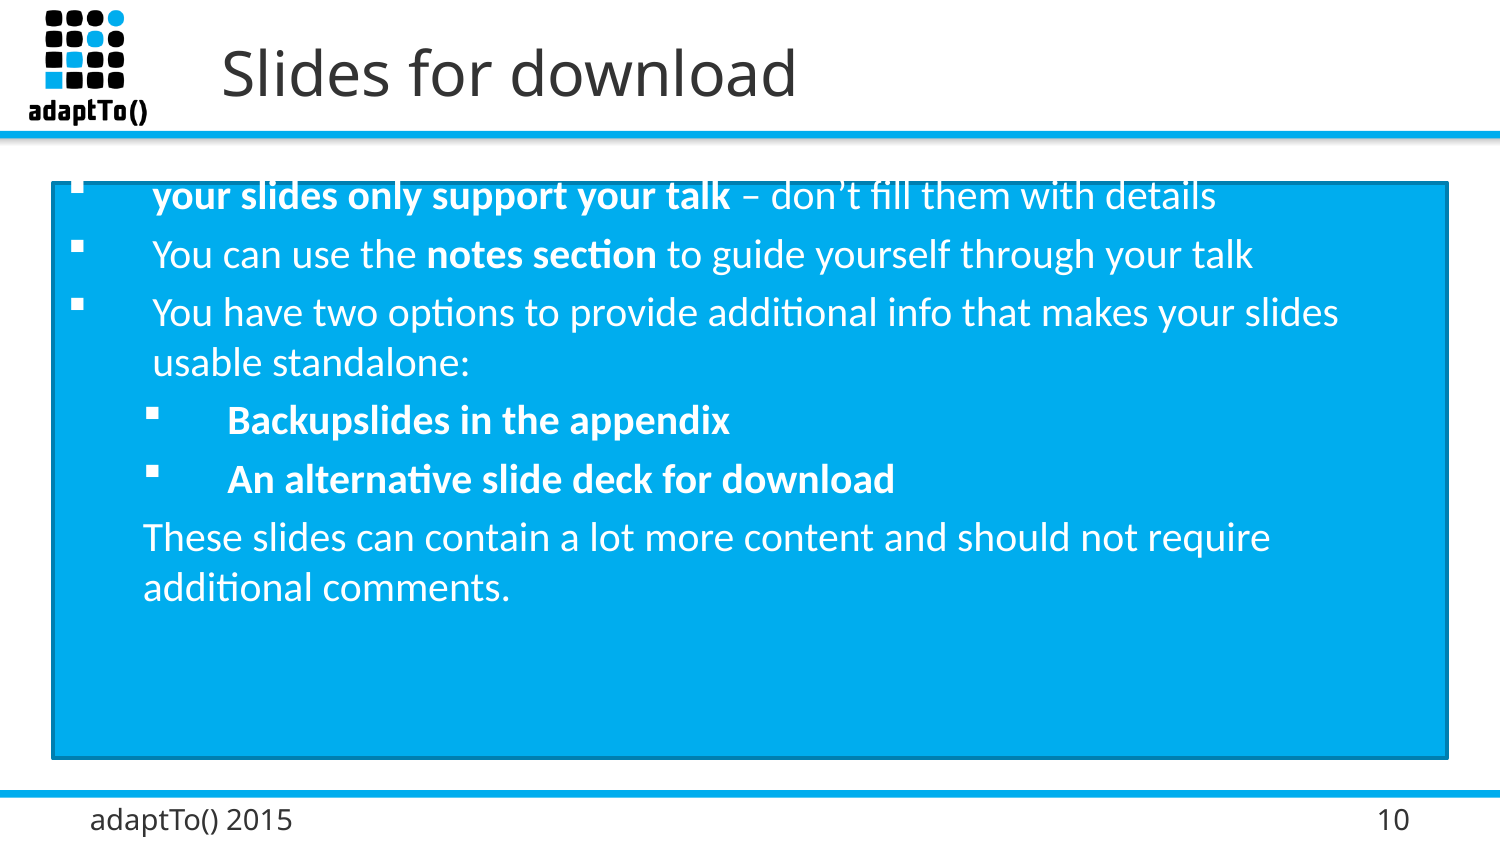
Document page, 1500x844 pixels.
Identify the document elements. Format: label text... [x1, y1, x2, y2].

list your slides only support your talk – don’t fill them with details You can use the notes section to guide yourself through your talk You have two options to provide additional info that makes your slides usable standalone: Backupslides in the appendix An alternative slide deck for download These slides can contain a lot more content and should not require additional comments. [53, 182, 1447, 759]
slide_number adaptTo() 2015 [75, 793, 425, 827]
title Slides for download [206, 14, 1447, 130]
picture [27, 6, 148, 127]
slide_number <number> [1074, 793, 1425, 827]
